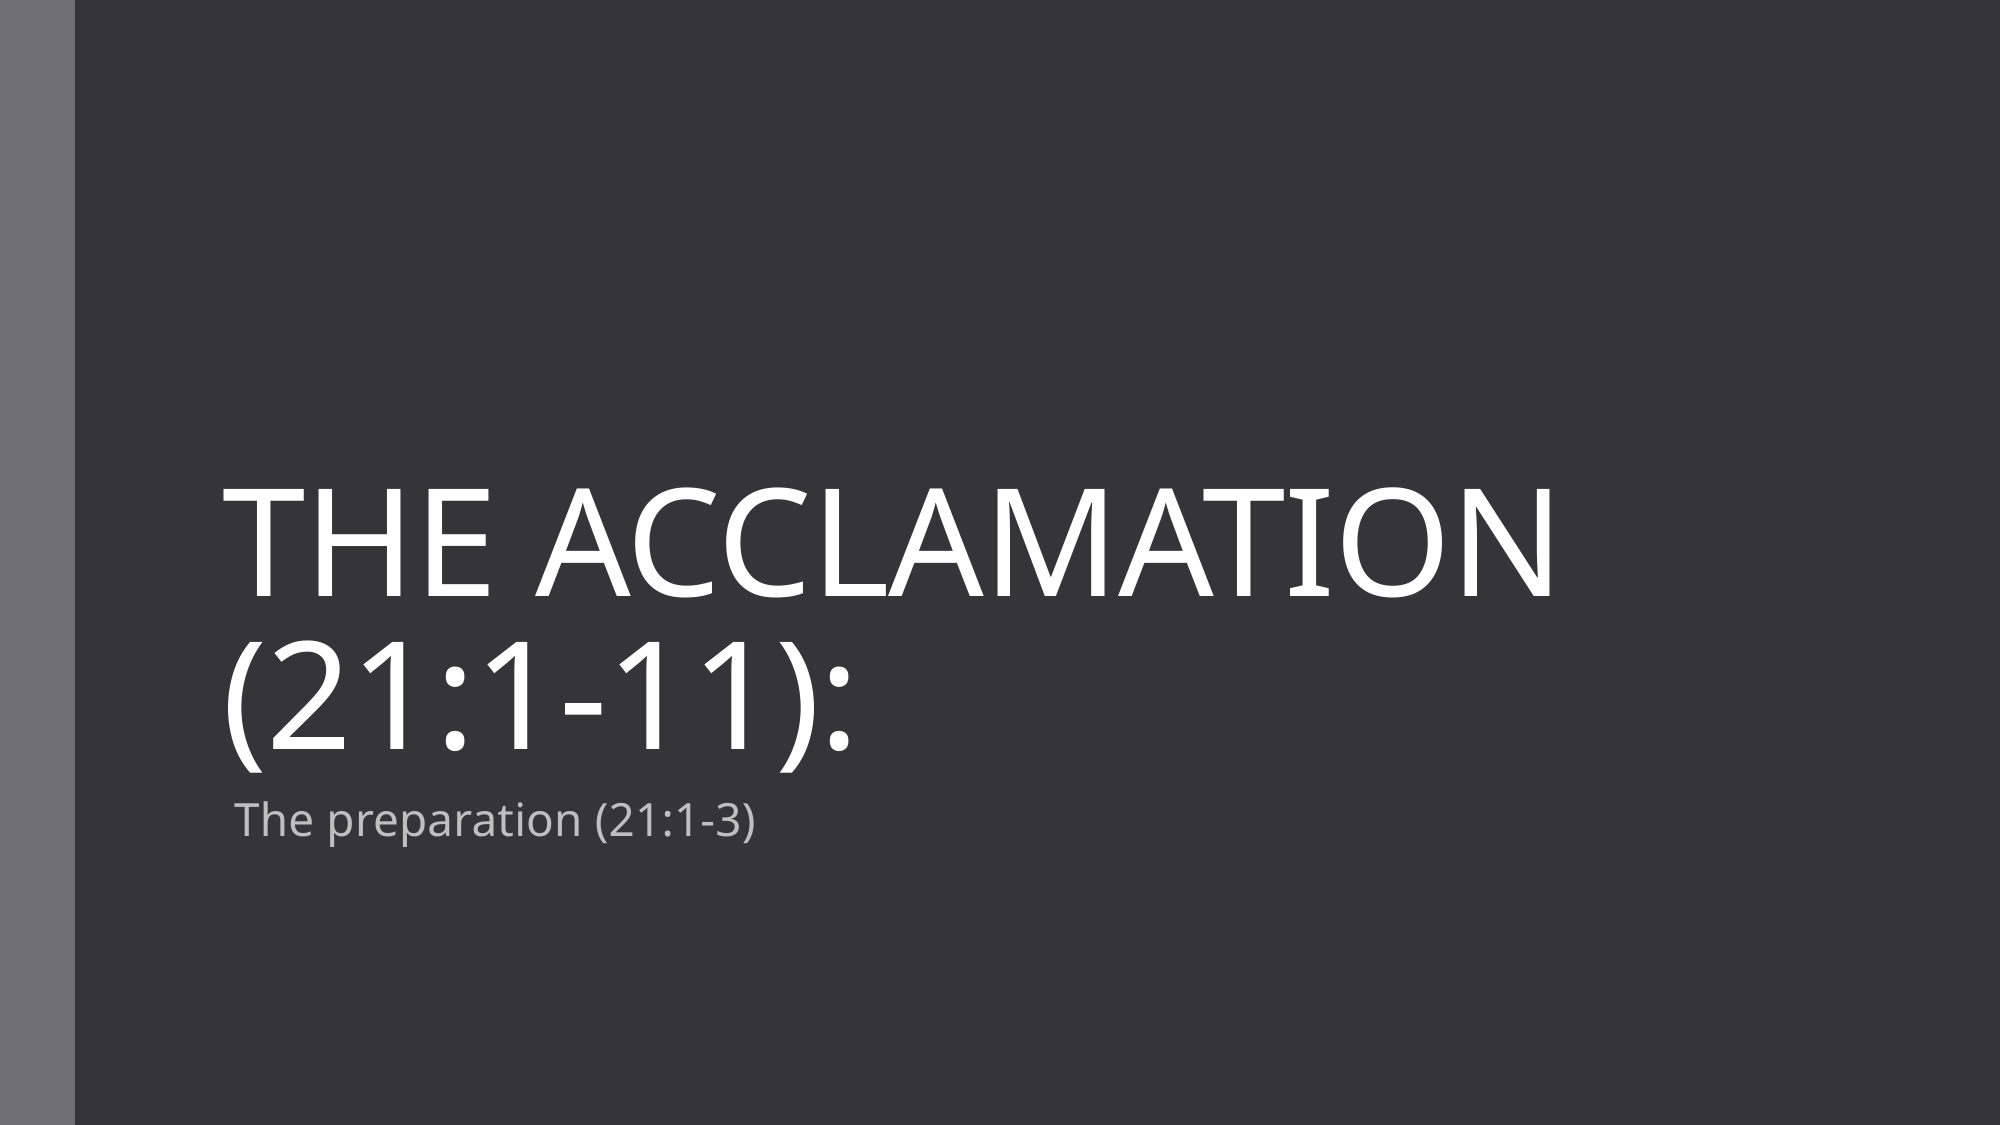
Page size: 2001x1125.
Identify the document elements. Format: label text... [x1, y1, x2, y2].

subtitle The preparation (21:1-3) [206, 787, 1752, 1066]
title THE ACCLAMATION (21:1-11): [206, 124, 1752, 787]
